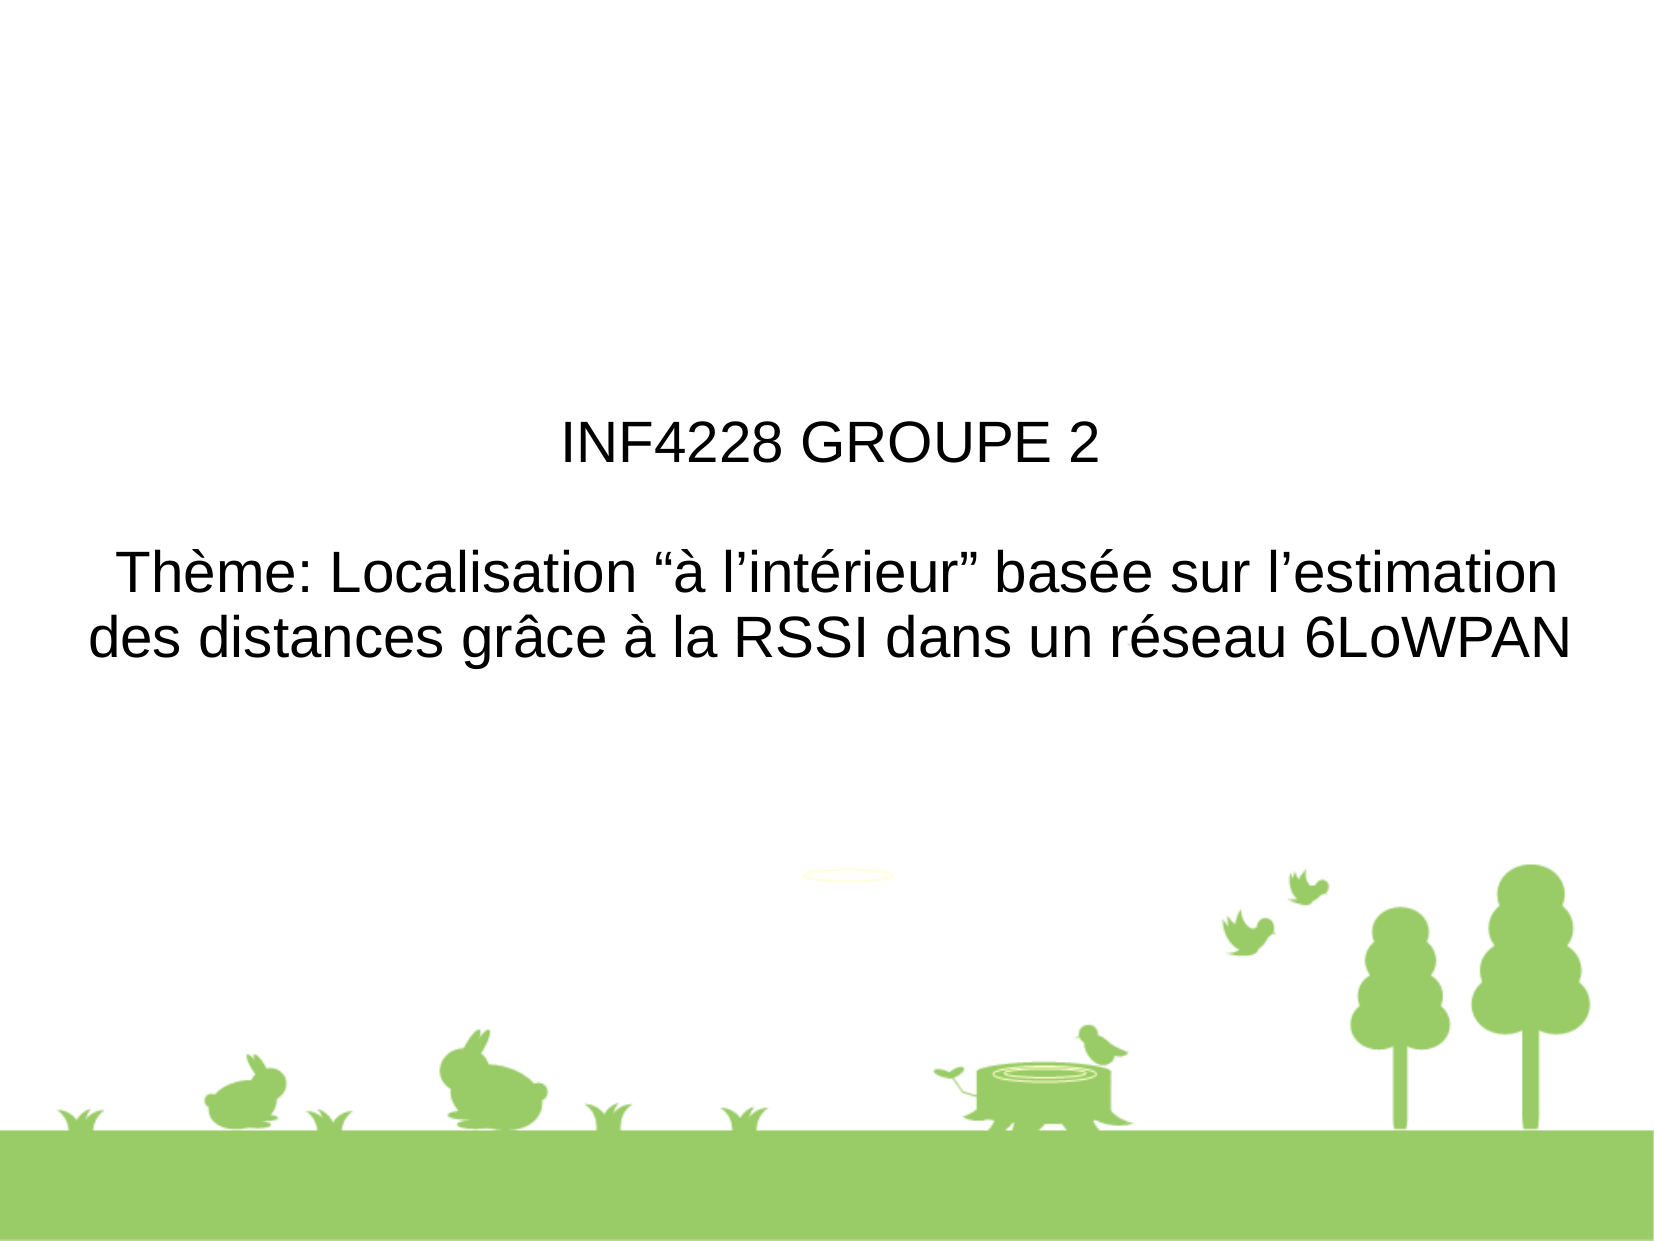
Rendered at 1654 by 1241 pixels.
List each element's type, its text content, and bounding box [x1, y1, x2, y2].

picture [0, 0, 1654, 1241]
title INF4228 GROUPE 2 Thème: Localisation “à l’intérieur” basée sur l’estimation des distances grâce à la RSSI dans un réseau 6LoWPAN [86, 345, 1576, 736]
